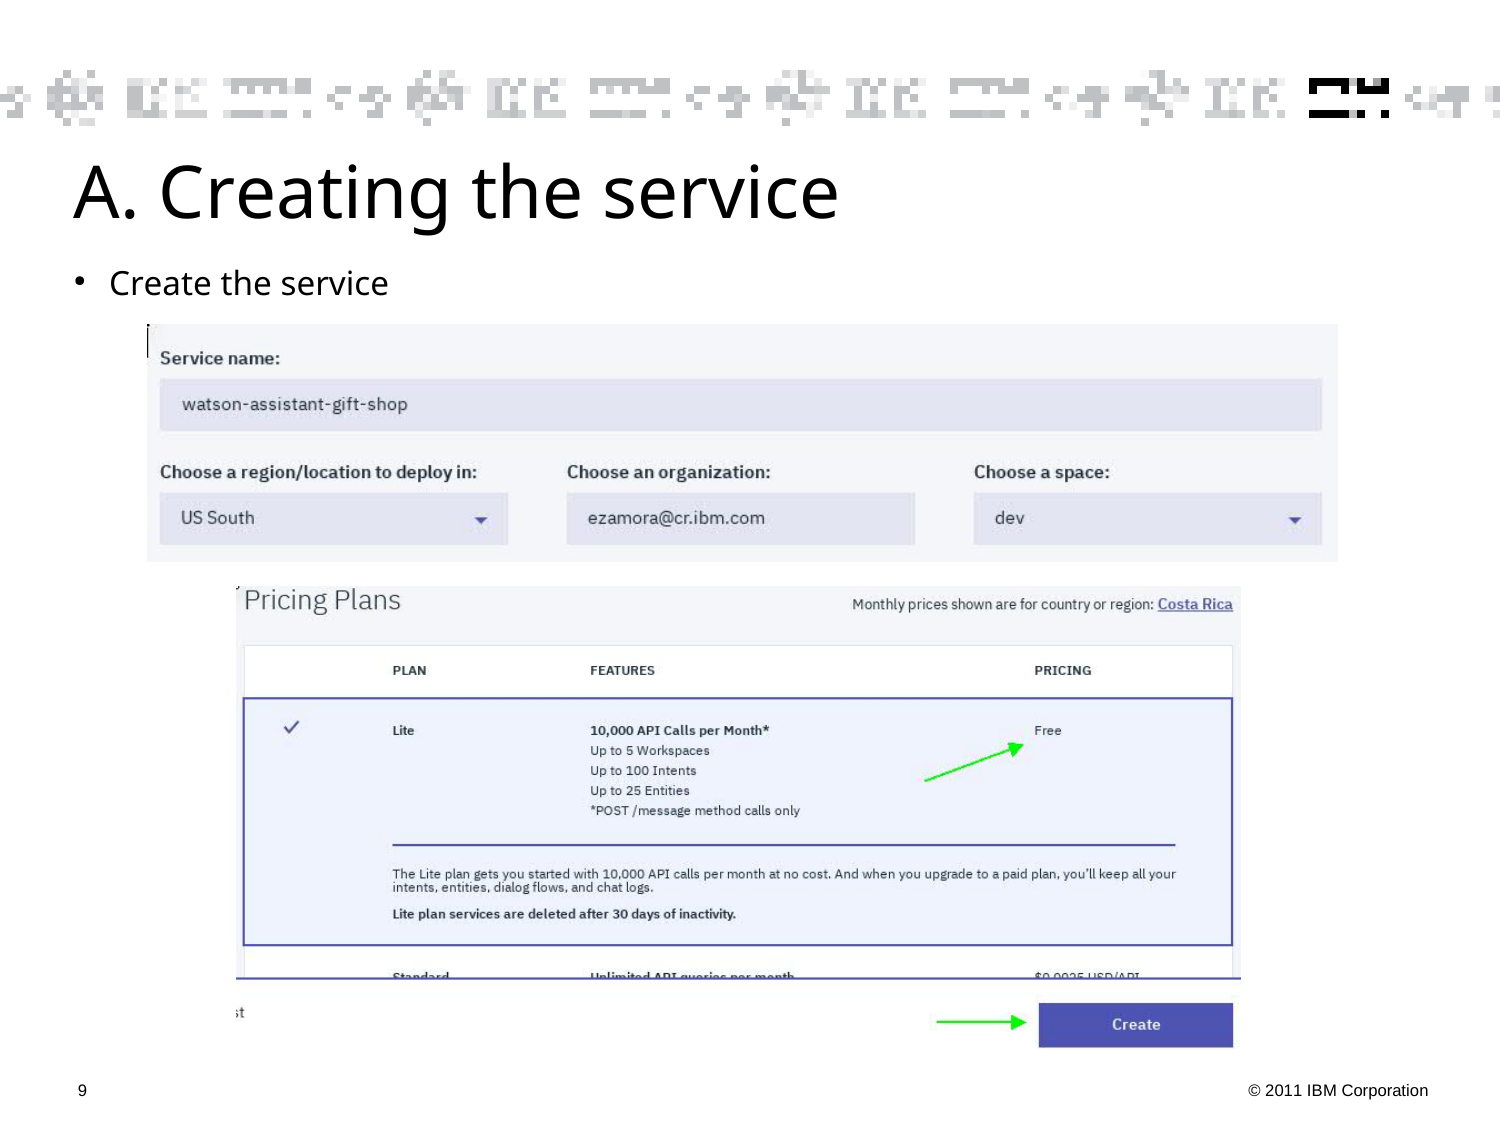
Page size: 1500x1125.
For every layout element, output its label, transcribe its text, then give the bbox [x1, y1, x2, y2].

picture [0, 0, 1500, 1125]
list Create the service [59, 254, 1447, 916]
title A. Creating the service [59, 147, 1485, 253]
